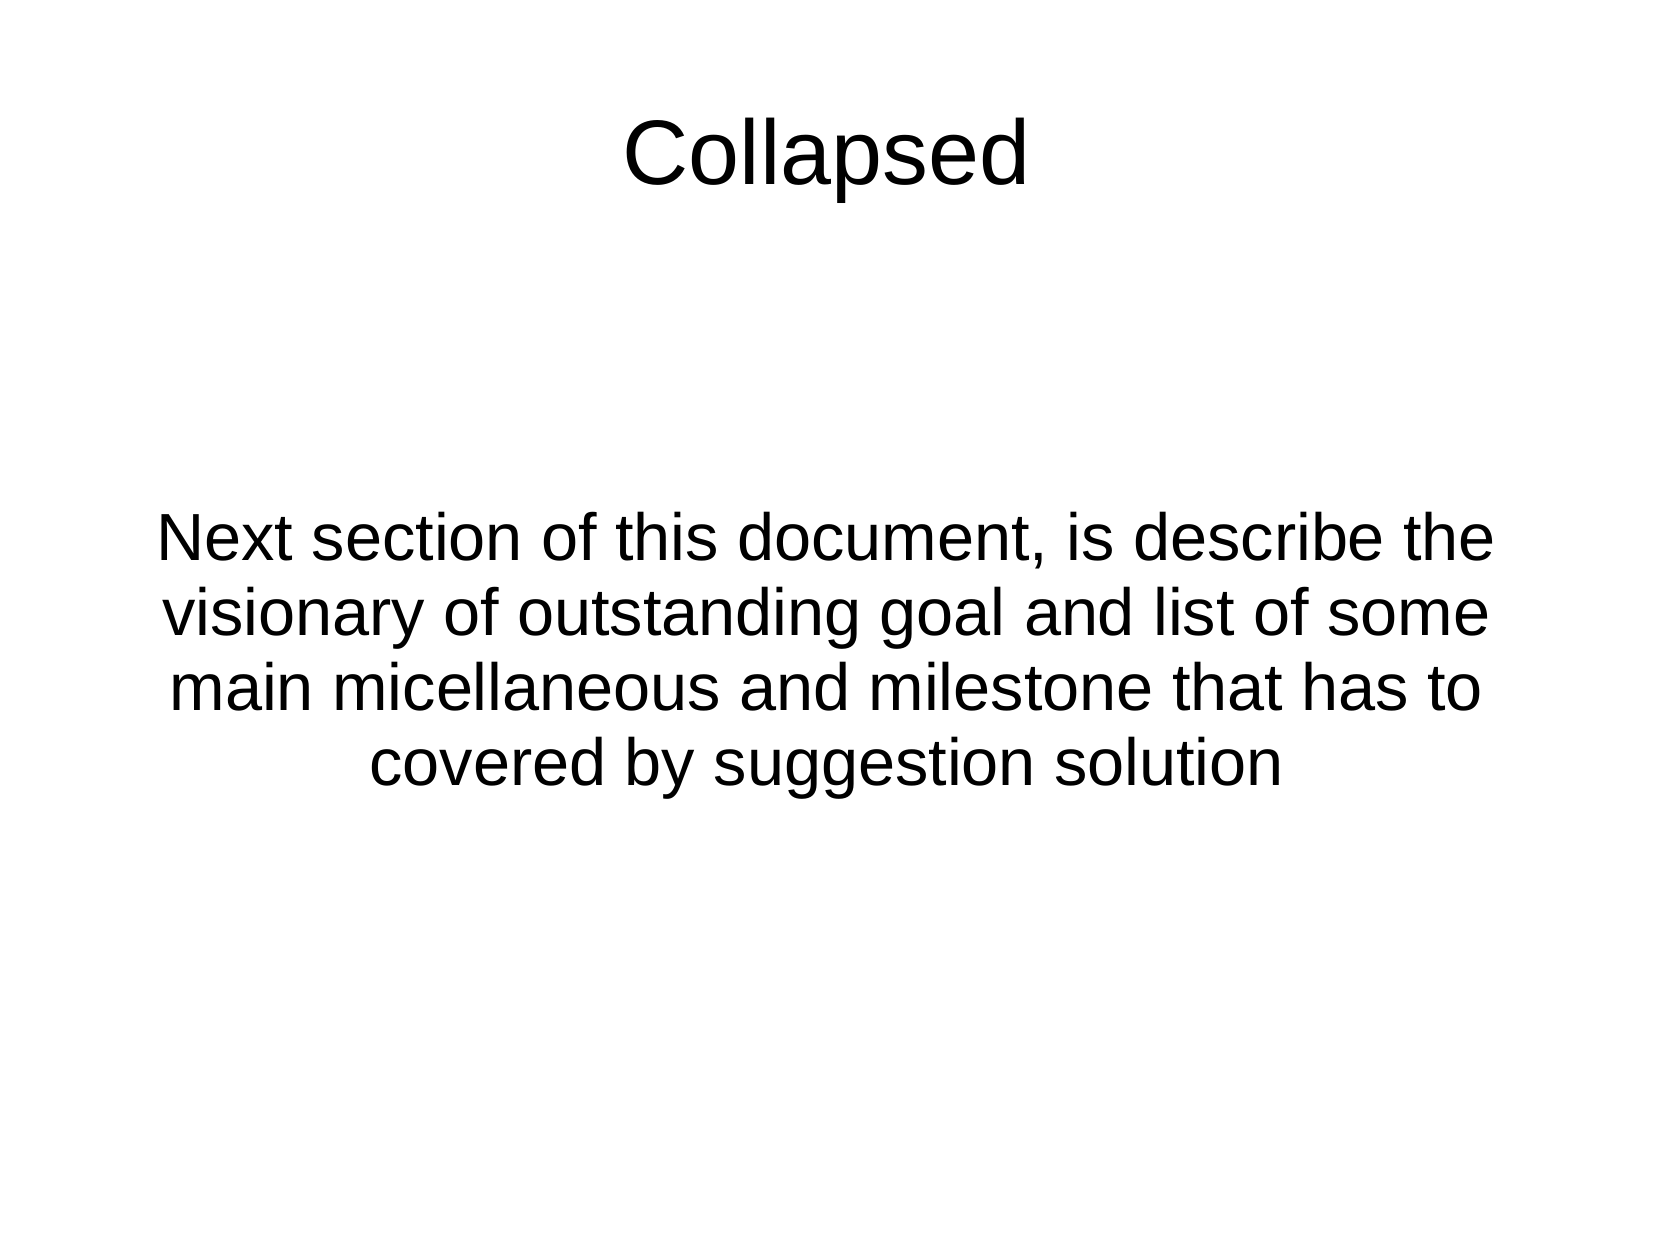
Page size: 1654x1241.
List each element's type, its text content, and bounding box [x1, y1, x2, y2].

subtitle Next section of this document, is describe the visionary of outstanding goal and list of some main micellaneous and milestone that has to covered by suggestion solution [82, 290, 1571, 1010]
title Collapsed [82, 49, 1571, 257]
